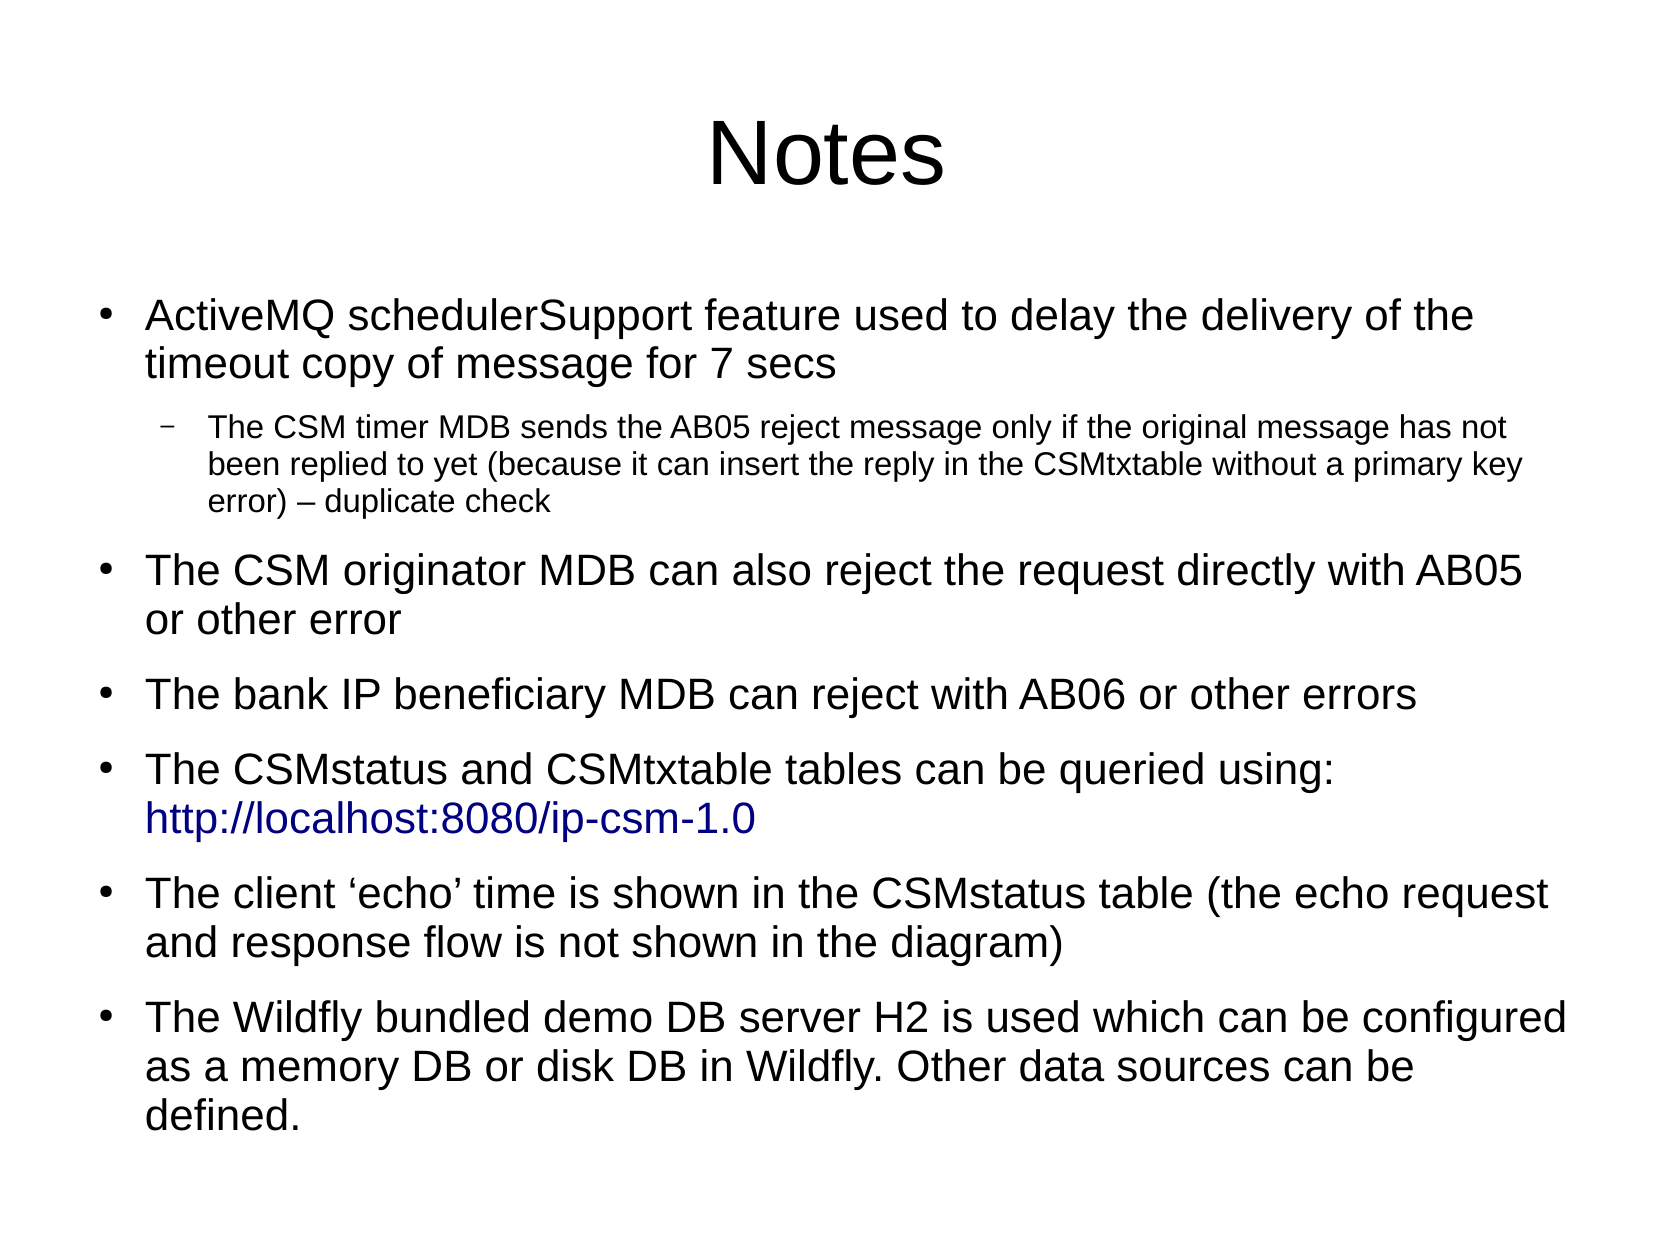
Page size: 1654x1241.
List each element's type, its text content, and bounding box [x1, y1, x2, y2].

title Notes [82, 49, 1571, 257]
list ActiveMQ schedulerSupport feature used to delay the delivery of the timeout copy of message for 7 secs The CSM timer MDB sends the AB05 reject message only if the original message has not been replied to yet (because it can insert the reply in the CSMtxtable without a primary key error) – duplicate check The CSM originator MDB can also reject the request directly with AB05 or other error The bank IP beneficiary MDB can reject with AB06 or other errors The CSMstatus and CSMtxtable tables can be queried using: http://localhost:8080/ip-csm-1.0 The client ‘echo’ time is shown in the CSMstatus table (the echo request and response flow is not shown in the diagram) The Wildfly bundled demo DB server H2 is used which can be configured as a memory DB or disk DB in Wildfly. Other data sources can be defined. [82, 290, 1571, 1146]
